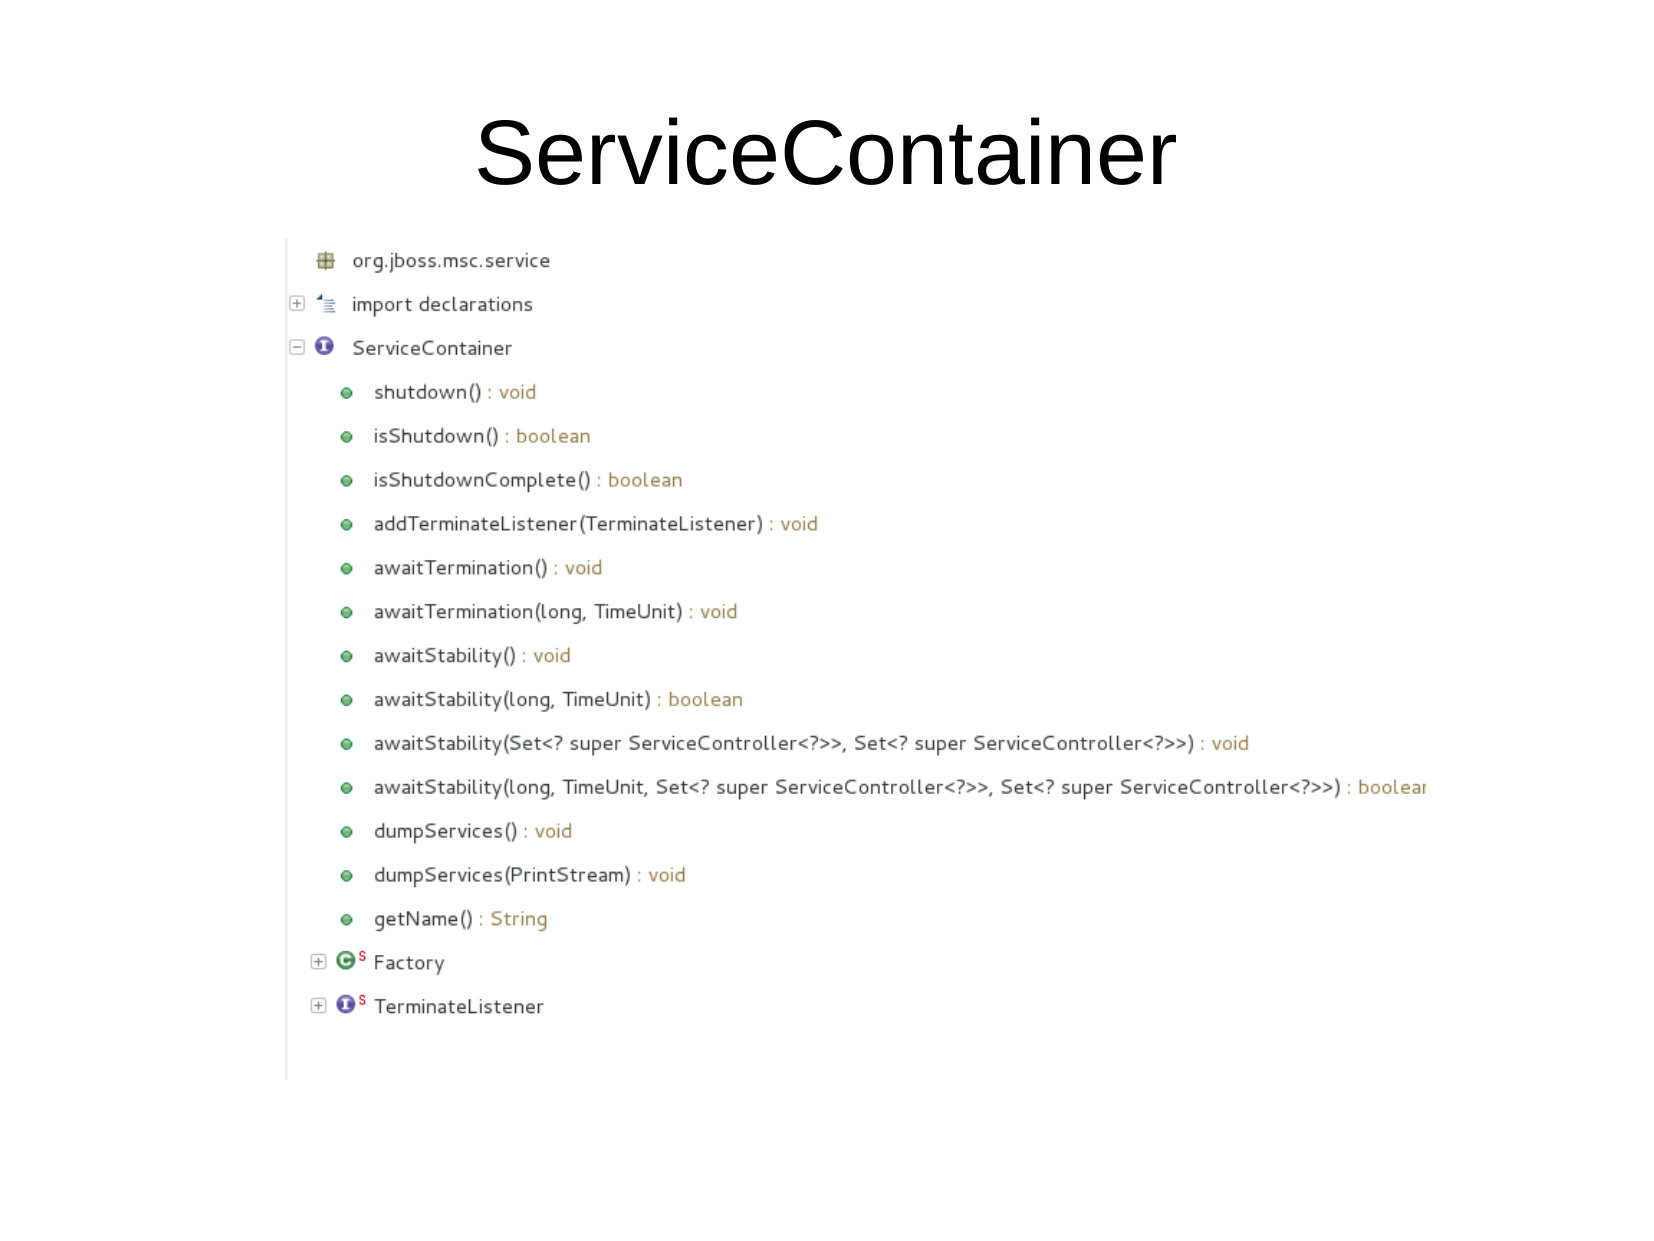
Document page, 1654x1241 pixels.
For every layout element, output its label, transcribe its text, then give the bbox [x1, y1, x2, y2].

title ServiceContainer [82, 49, 1571, 257]
picture [285, 239, 1426, 1081]
